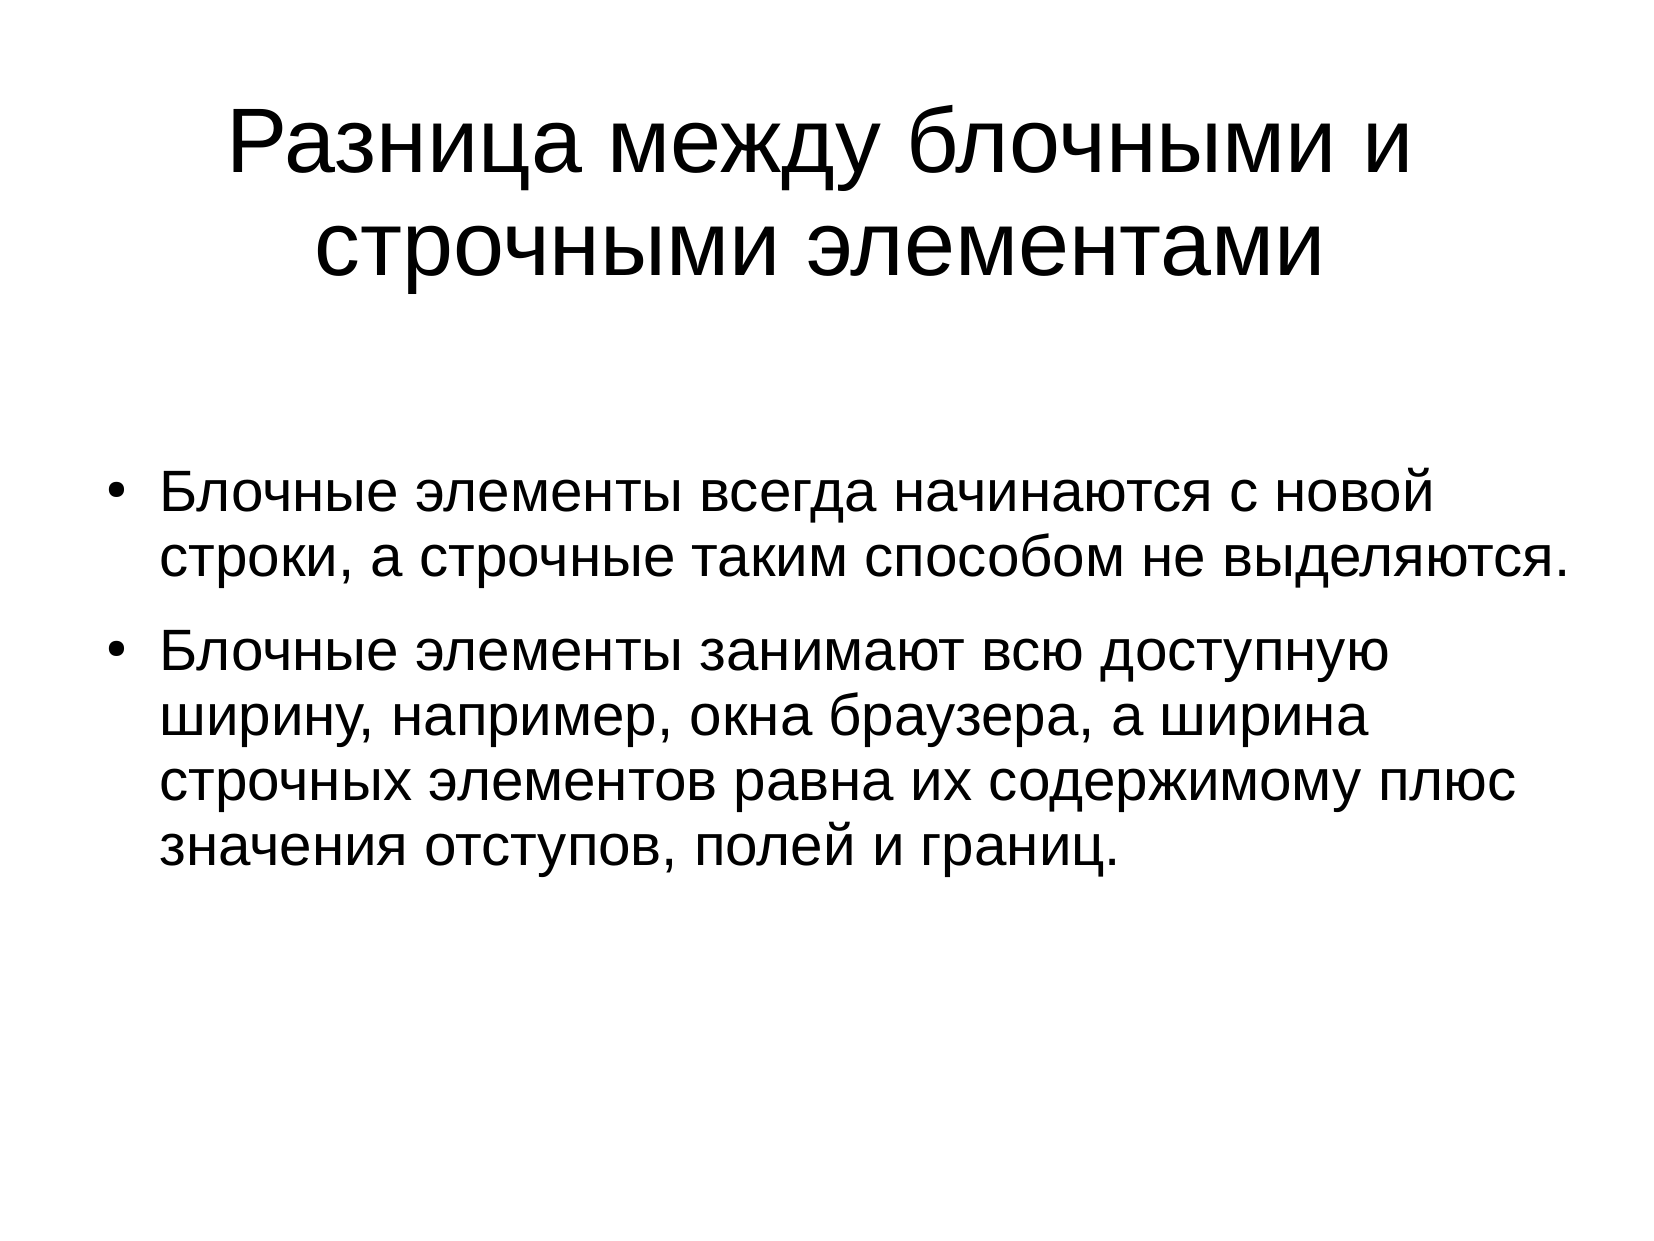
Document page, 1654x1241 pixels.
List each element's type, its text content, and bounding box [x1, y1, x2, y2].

list Блочные элементы всегда начинаются с новой строки, а строчные таким способом не выделяются. Блочные элементы занимают всю доступную ширину, например, окна браузера, а ширина строчных элементов равна их содержимому плюс значения отступов, полей и границ. [88, 354, 1577, 1173]
title Разница между блочными и строчными элементами [76, 88, 1565, 296]
